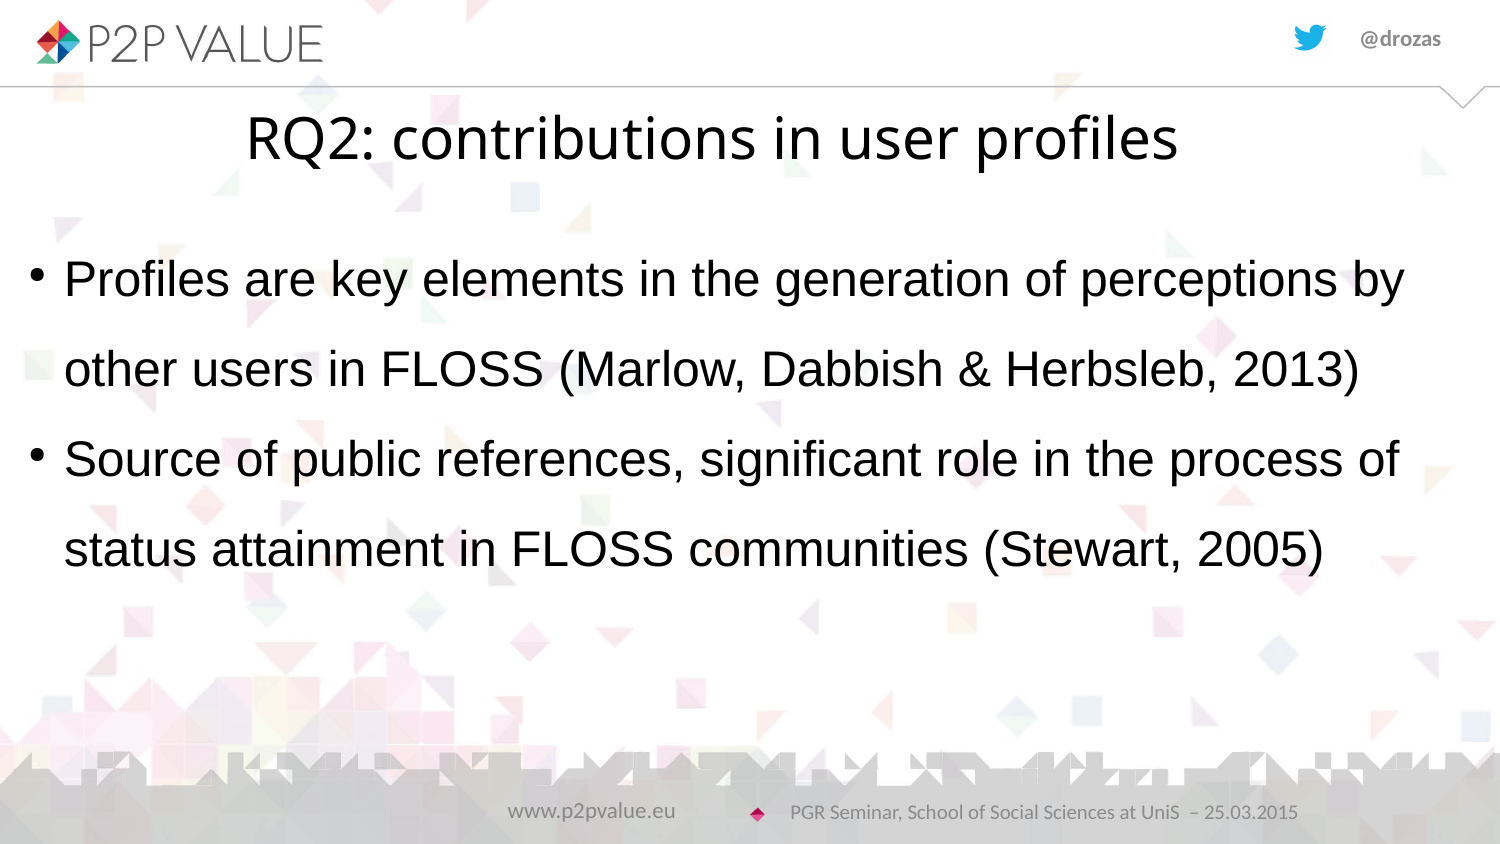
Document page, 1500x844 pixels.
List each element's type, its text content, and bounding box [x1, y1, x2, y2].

text_box @drozas [1333, 15, 1455, 60]
subtitle Profiles are key elements in the generation of perceptions by other users in FLOSS (Marlow, Dabbish & Herbsleb, 2013) Source of public references, significant role in the process of status attainment in FLOSS communities (Stewart, 2005) [15, 210, 1496, 766]
picture [0, 0, 1500, 844]
title RQ2: contributions in user profiles [60, 92, 1366, 181]
text_box PGR Seminar, School of Social Sciences at UniS – 25.03.2015 [777, 788, 1470, 834]
text_box www.p2pvalue.eu [501, 789, 720, 829]
